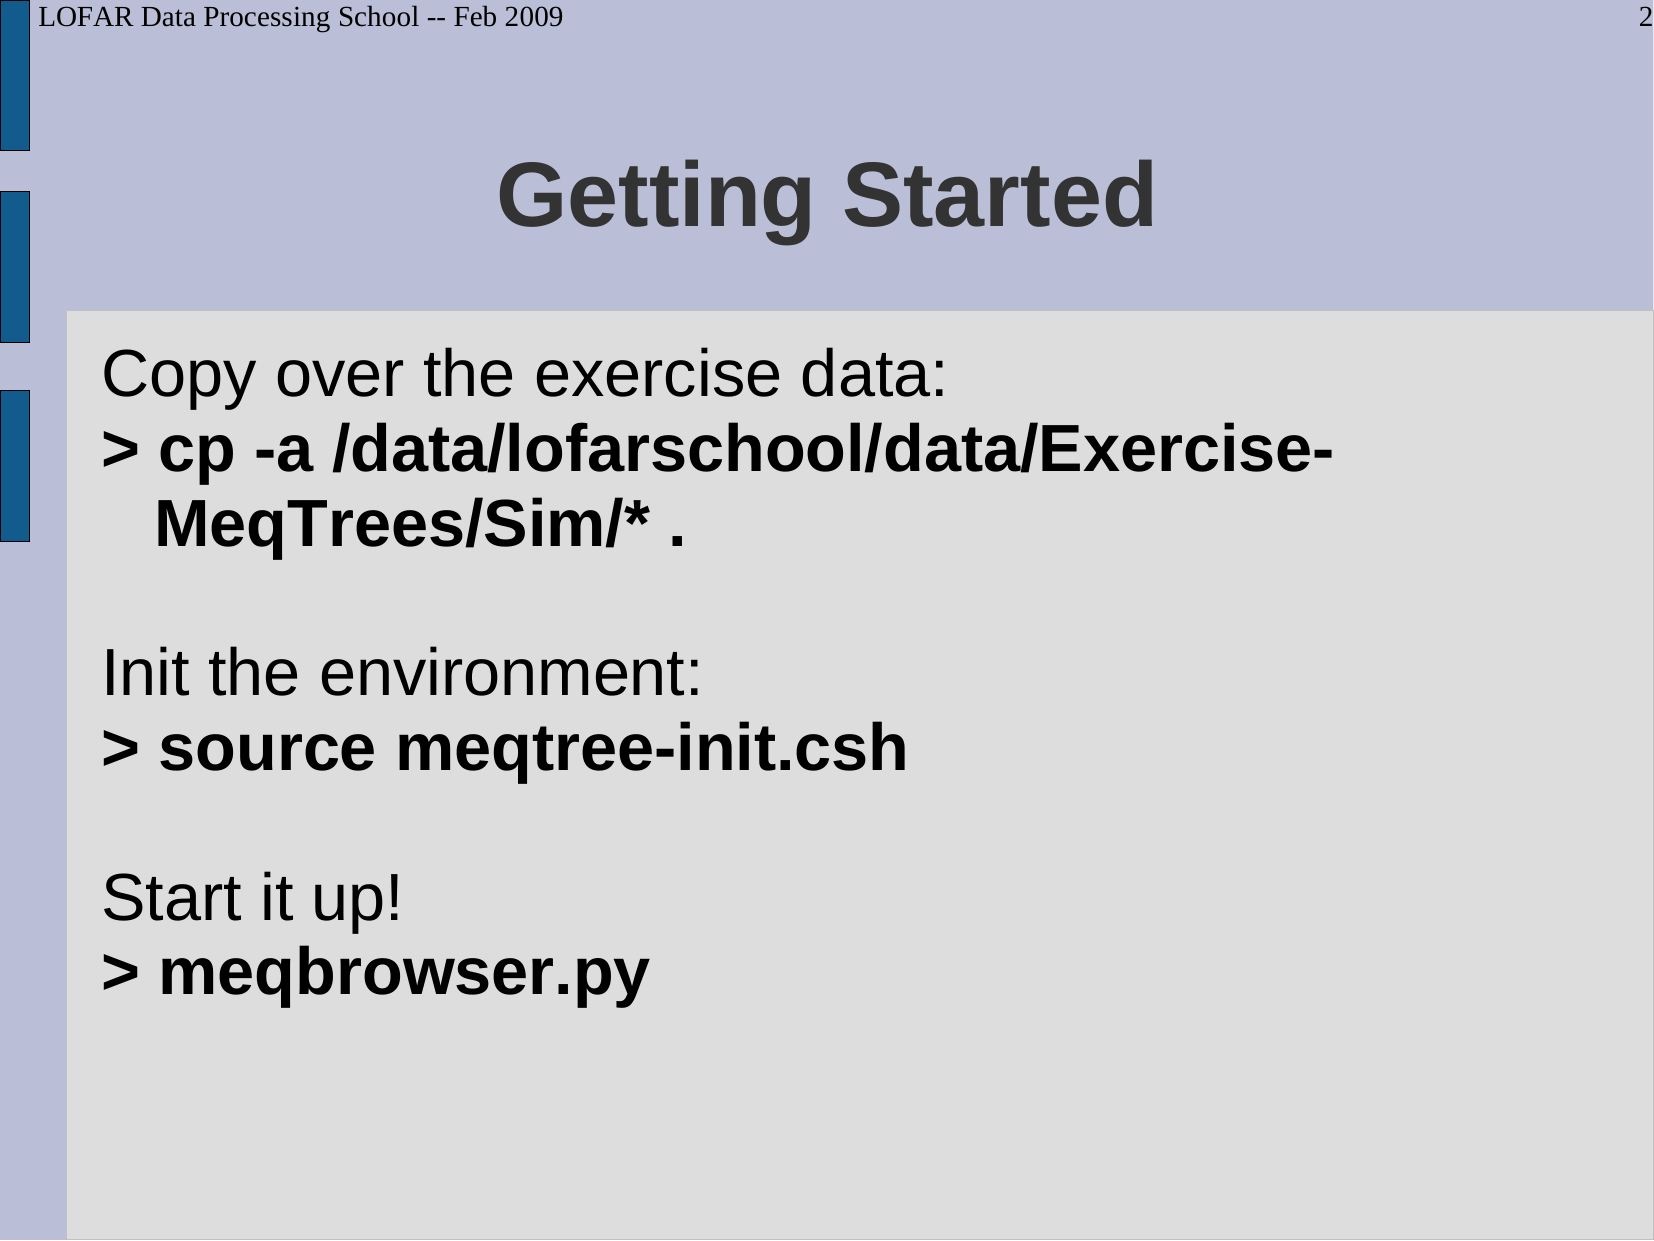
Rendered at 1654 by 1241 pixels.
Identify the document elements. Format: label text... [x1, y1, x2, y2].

list Copy over the exercise data: > cp -a /data/lofarschool/data/Exercise-MeqTrees/Sim/* . Init the environment: > source meqtree-init.csh Start it up! > meqbrowser.py [83, 336, 1592, 1118]
title Getting Started [121, 91, 1534, 299]
